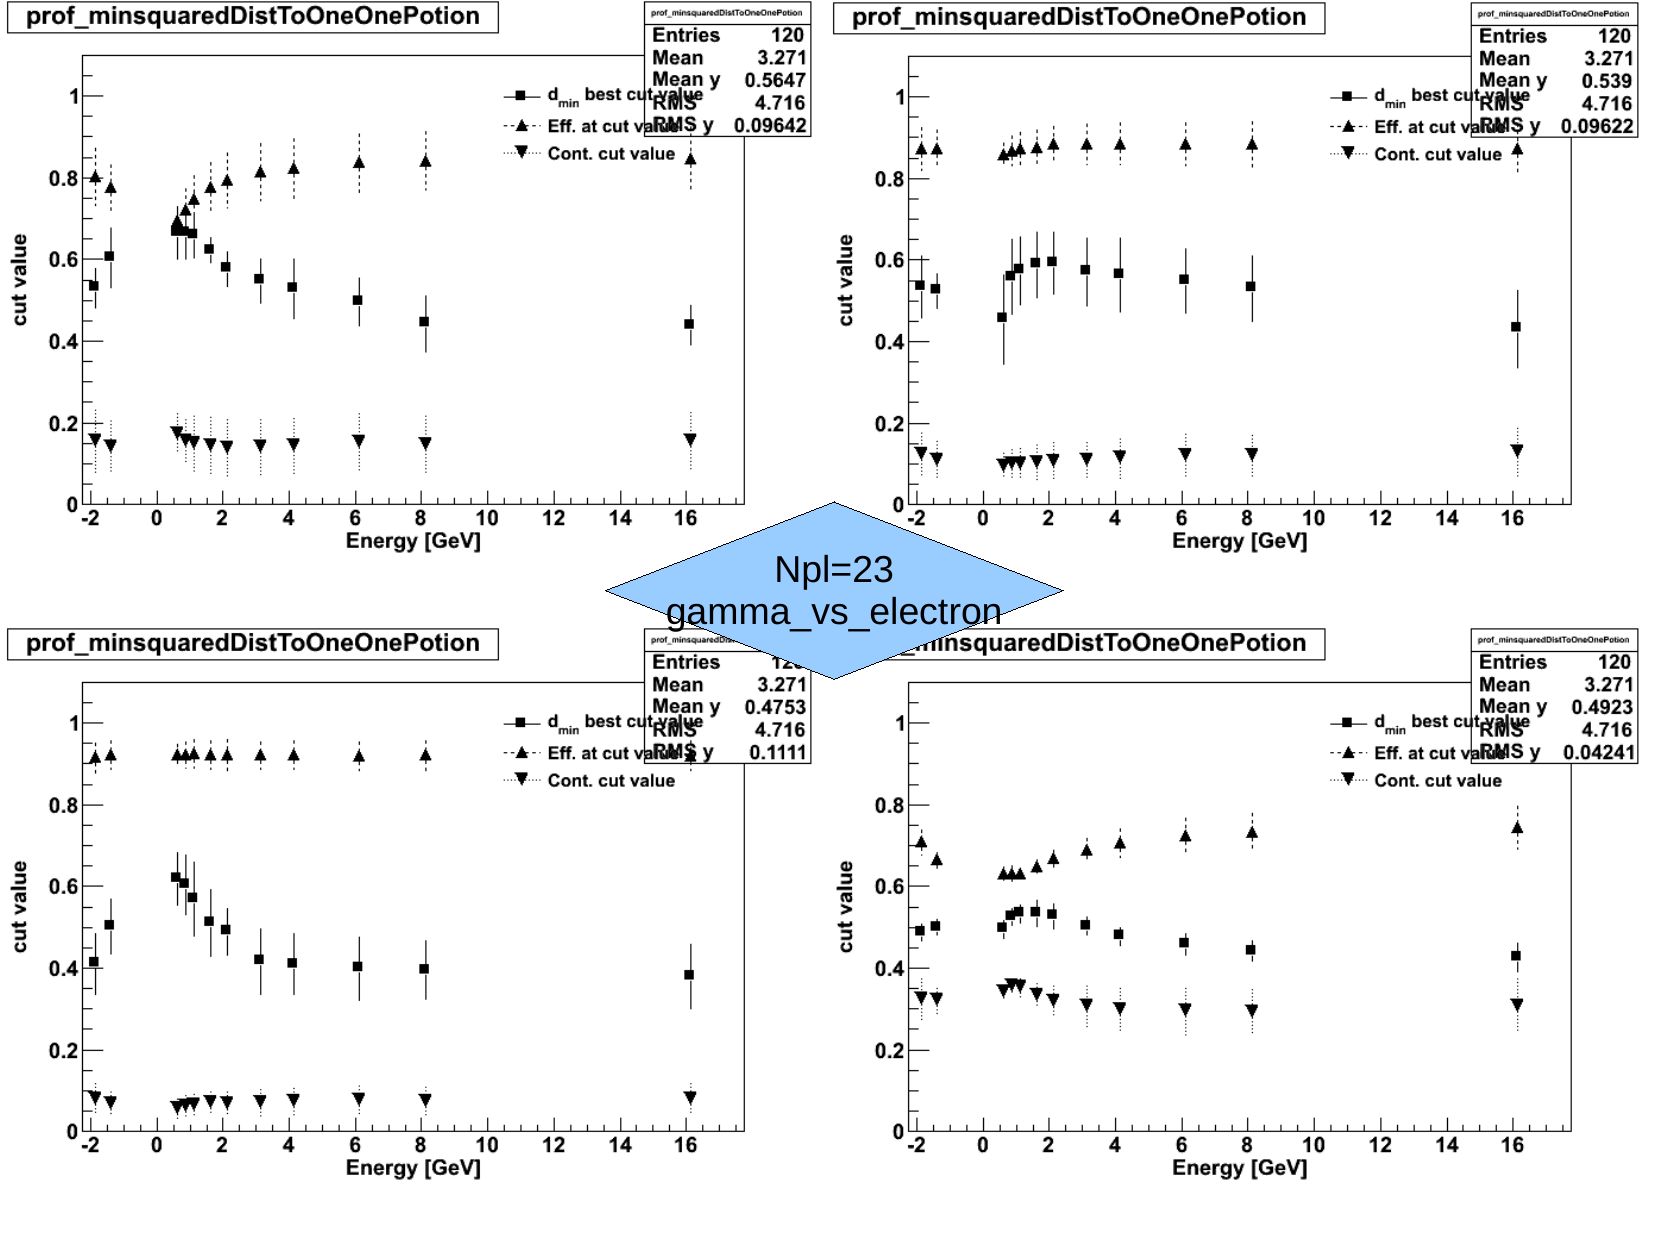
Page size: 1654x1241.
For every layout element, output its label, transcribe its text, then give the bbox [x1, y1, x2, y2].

text_box Npl=23 gamma_vs_electron [605, 501, 1064, 680]
picture [0, 0, 1654, 562]
picture [0, 626, 1654, 1188]
